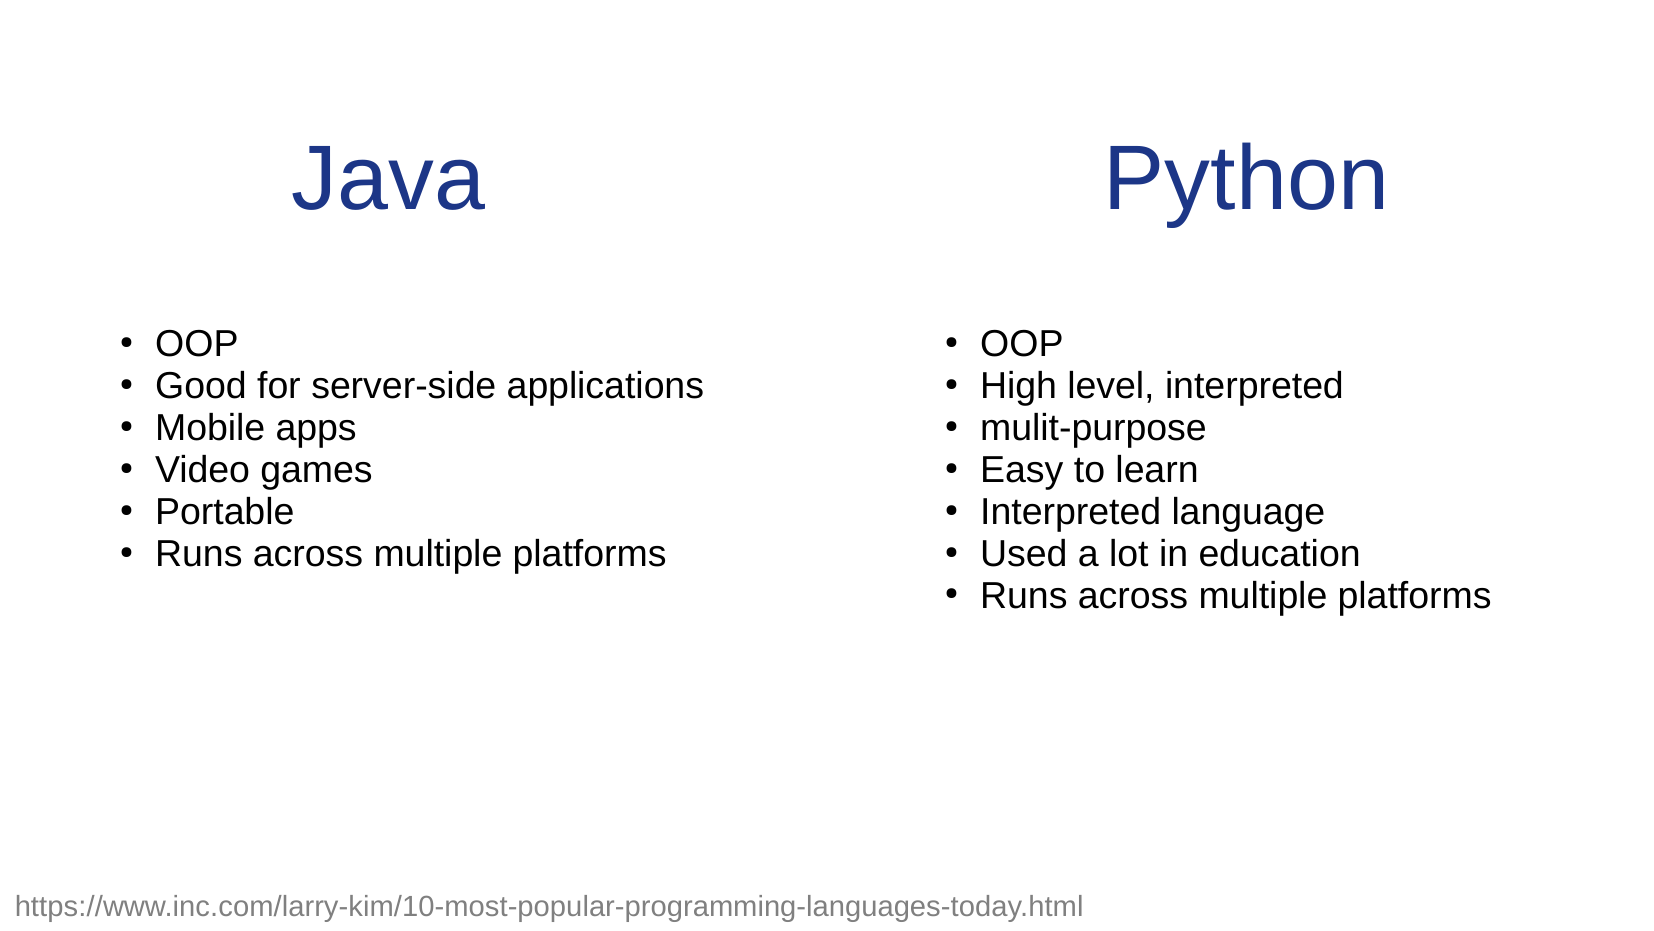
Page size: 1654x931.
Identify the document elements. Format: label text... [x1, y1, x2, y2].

text_box https://www.inc.com/larry-kim/10-most-popular-programming-languages-today.html [0, 882, 1651, 931]
text_box [101, 217, 1591, 758]
text_box OOP Good for server-side applications Mobile apps Video games Portable Runs across multiple platforms [105, 315, 886, 582]
title Python [930, 99, 1564, 256]
text_box OOP High level, interpreted mulit-purpose Easy to learn Interpreted language Used a lot in education Runs across multiple platforms [930, 315, 1591, 624]
title Java [71, 99, 706, 256]
